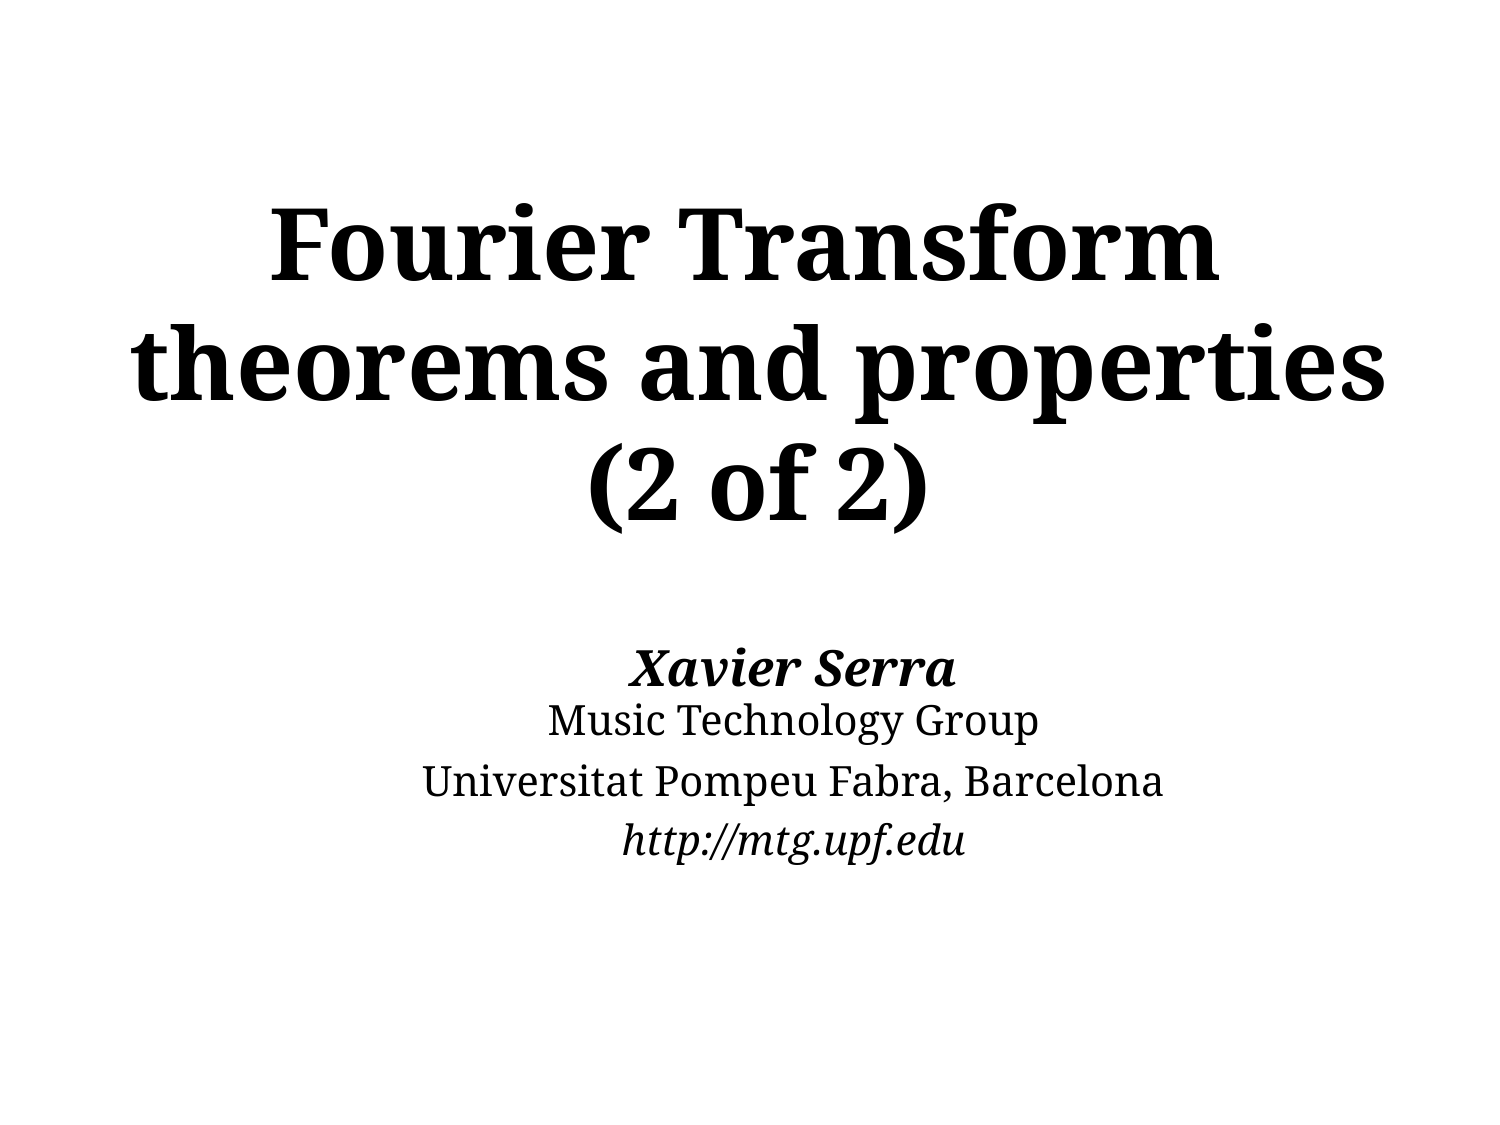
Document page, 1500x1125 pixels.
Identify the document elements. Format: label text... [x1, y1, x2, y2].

text_box Xavier Serra Music Technology Group Universitat Pompeu Fabra, Barcelona http://mtg.upf.edu [337, 633, 1250, 964]
title Fourier Transform theorems and properties (2 of 2) [75, 90, 1406, 631]
